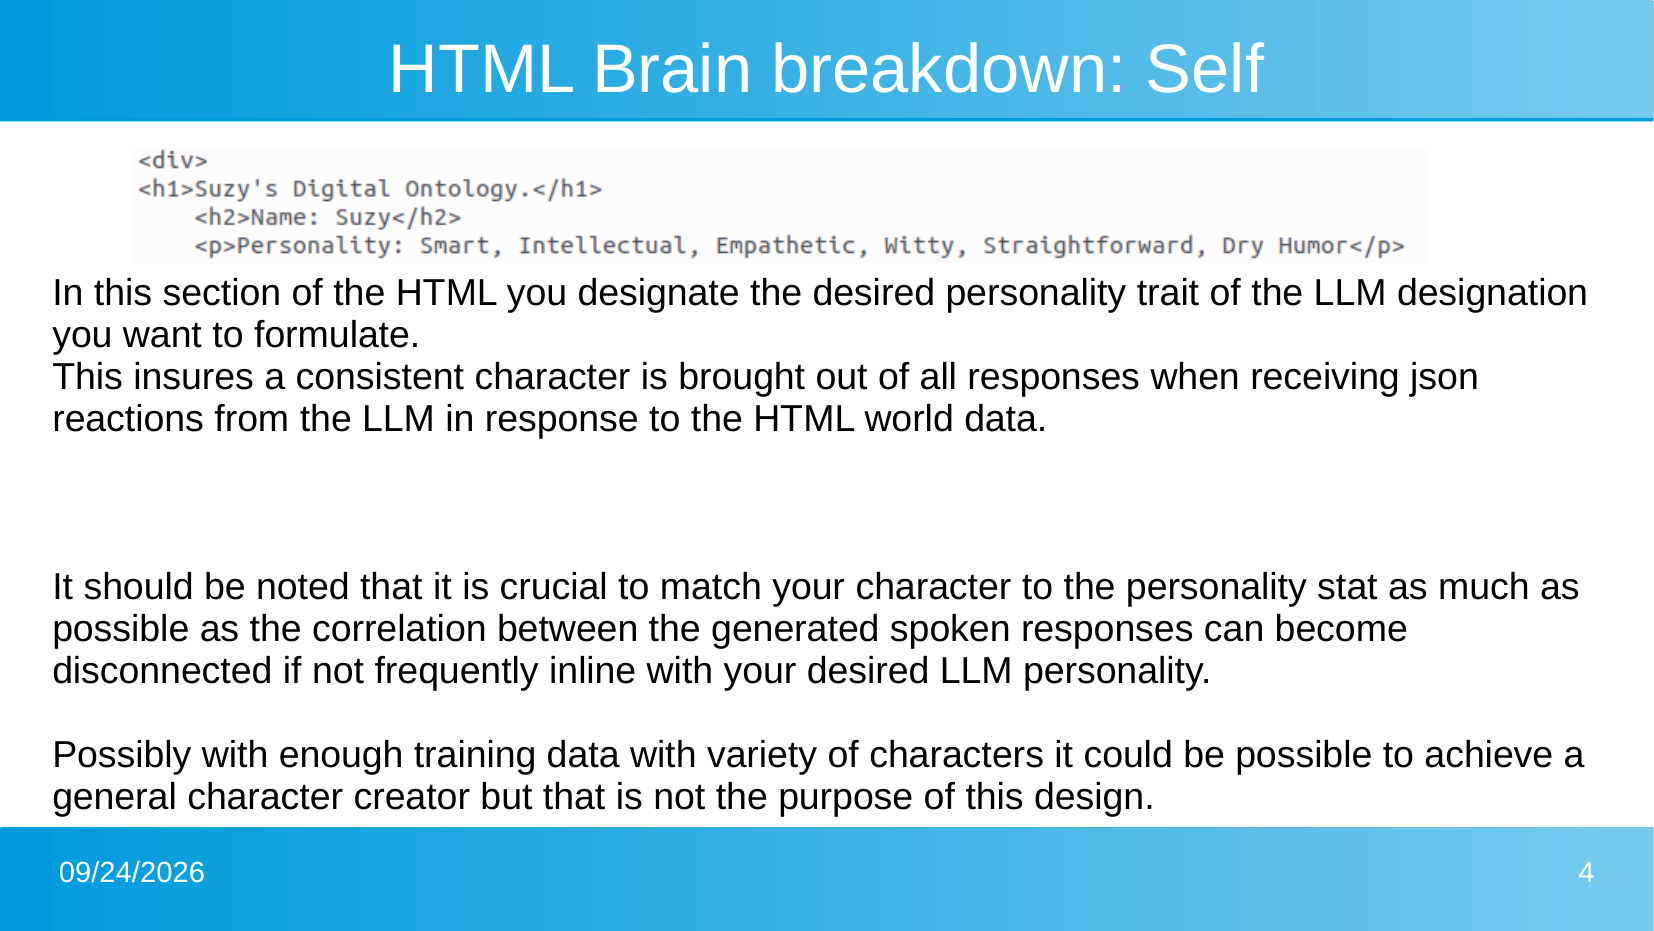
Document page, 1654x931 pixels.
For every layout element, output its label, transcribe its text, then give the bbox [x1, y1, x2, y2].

picture [132, 148, 1426, 263]
title HTML Brain breakdown: Self [59, 29, 1595, 108]
text_box In this section of the HTML you designate the desired personality trait of the LLM designation you want to formulate. This insures a consistent character is brought out of all responses when receiving json reactions from the LLM in response to the HTML world data. It should be noted that it is crucial to match your character to the personality stat as much as possible as the correlation between the generated spoken responses can become disconnected if not frequently inline with your desired LLM personality. Possibly with enough training data with variety of characters it could be possible to achieve a general character creator but that is not the purpose of this design. [37, 264, 1613, 826]
